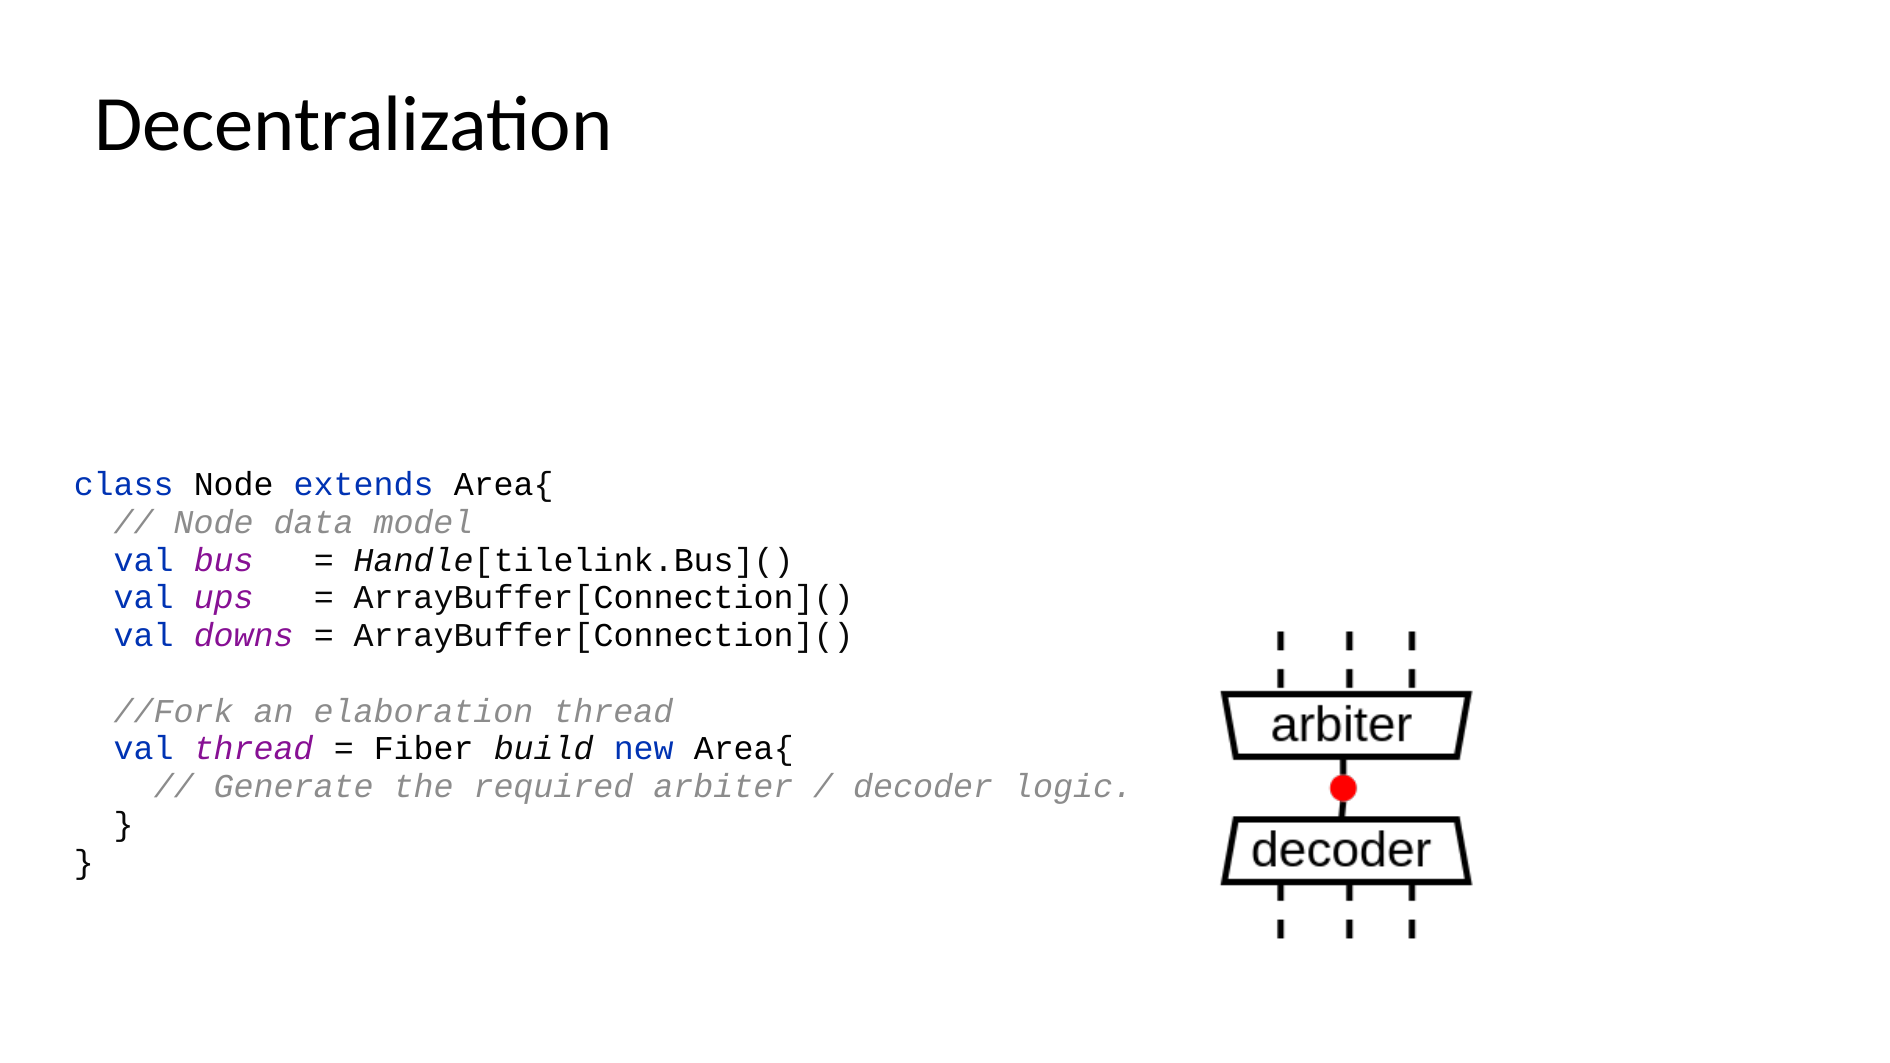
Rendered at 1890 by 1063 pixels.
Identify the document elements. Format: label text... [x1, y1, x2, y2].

picture [1157, 566, 1620, 1017]
text_box class Node extends Area{ // Node data model val bus = Handle[tilelink.Bus]() val ups = ArrayBuffer[Connection]() val downs = ArrayBuffer[Connection]() //Fork an elaboration thread val thread = Fiber build new Area{ // Generate the required arbiter / decoder logic. } } [59, 460, 1229, 1042]
title Decentralization [94, 42, 1796, 220]
